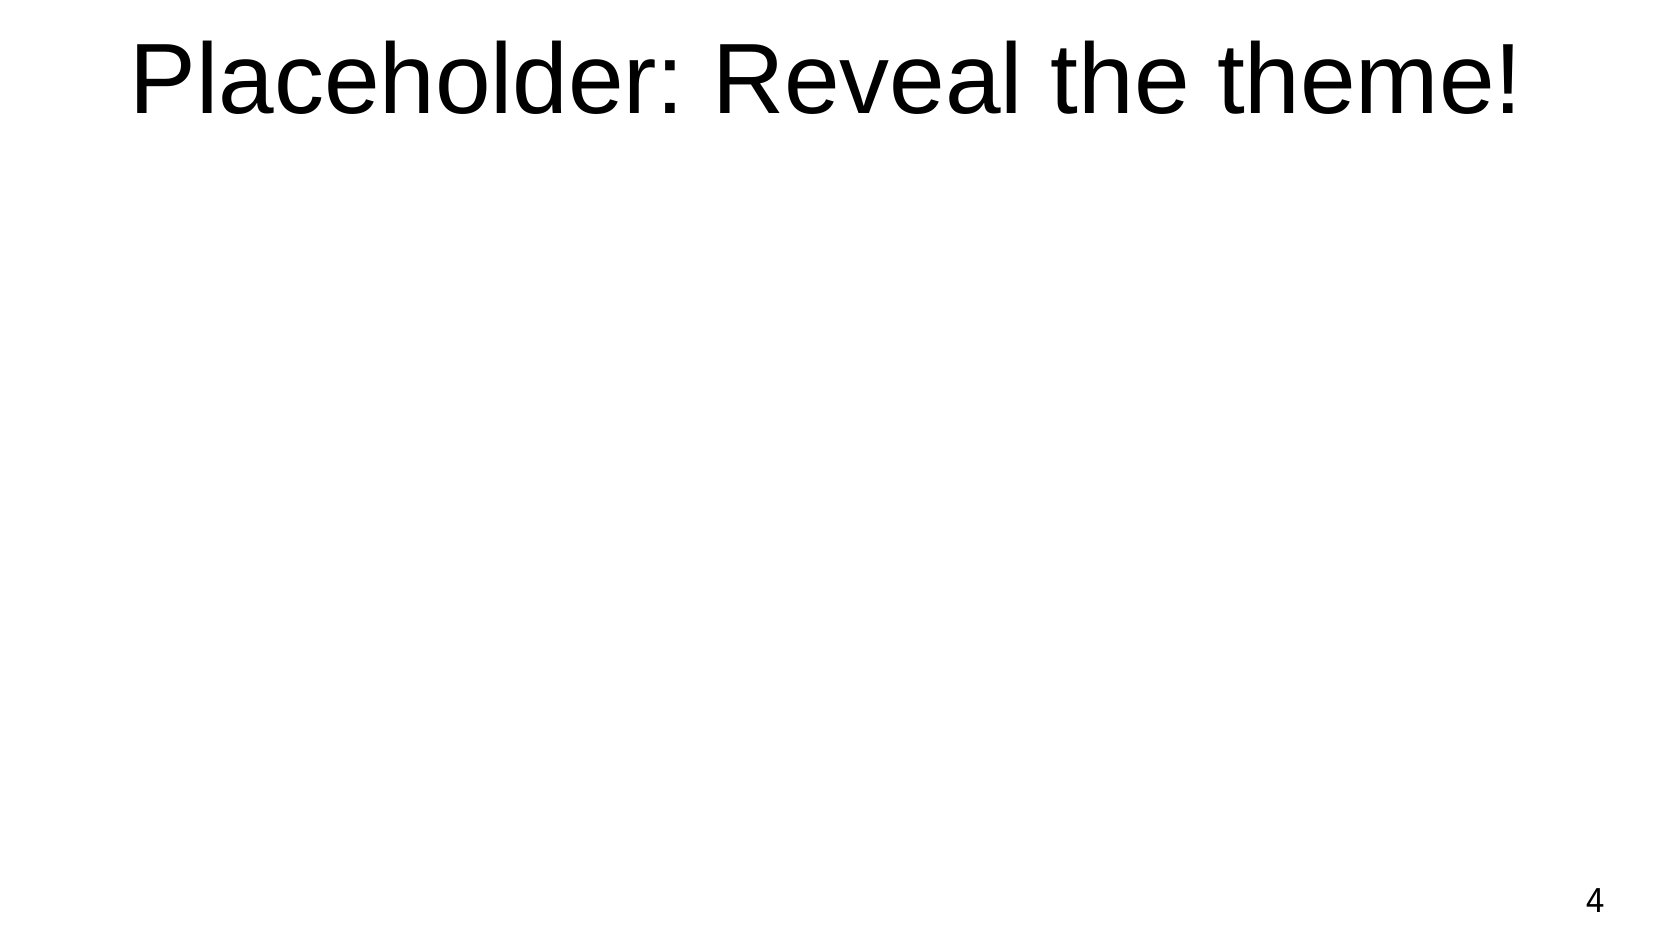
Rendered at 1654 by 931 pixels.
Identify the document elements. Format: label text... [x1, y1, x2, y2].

title Placeholder: Reveal the theme! [82, 1, 1571, 157]
